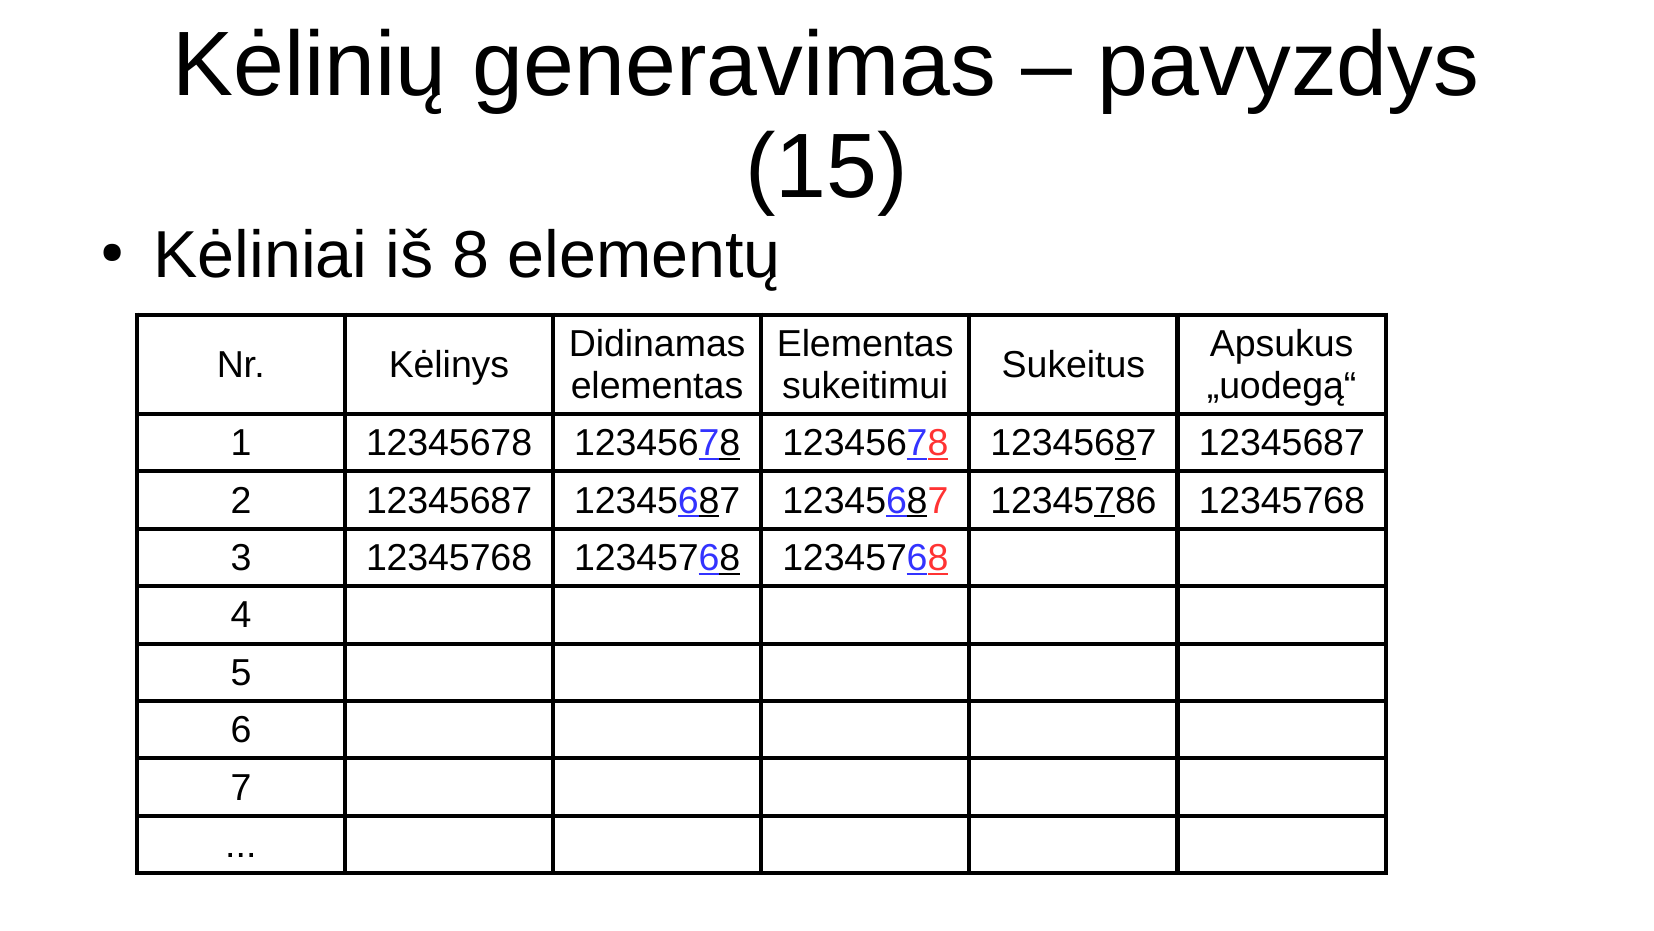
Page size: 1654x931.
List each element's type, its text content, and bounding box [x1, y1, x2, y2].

table_cell [971, 531, 1175, 584]
table_cell [1180, 531, 1384, 584]
table_cell [971, 588, 1175, 642]
table_cell [347, 818, 551, 871]
table_cell 12345687 [1180, 416, 1384, 469]
table_cell [555, 588, 759, 642]
table_cell [1180, 818, 1384, 871]
table_cell 12345678 [763, 416, 967, 469]
table_header Elementas sukeitimui [763, 317, 967, 412]
table_cell [555, 818, 759, 871]
table_cell [347, 588, 551, 642]
table_cell 3 [139, 531, 343, 584]
table_cell [1180, 646, 1384, 699]
table_header Didinamas elementas [555, 317, 759, 412]
table_cell [763, 818, 967, 871]
table_cell [347, 760, 551, 814]
table_header Apsukus „uodegą“ [1180, 317, 1384, 412]
table_cell [971, 818, 1175, 871]
table_cell [763, 646, 967, 699]
table_cell [971, 703, 1175, 756]
table_cell [971, 646, 1175, 699]
table_cell [555, 760, 759, 814]
table_cell [763, 703, 967, 756]
table_cell [763, 760, 967, 814]
table_cell 4 [139, 588, 343, 642]
table_header Nr. [139, 317, 343, 412]
table_cell 12345786 [971, 473, 1175, 527]
table_cell 12345687 [347, 473, 551, 527]
table_cell 5 [139, 646, 343, 699]
table_cell [555, 646, 759, 699]
list Kėliniai iš 8 elementų [82, 217, 1571, 757]
table_cell 12345678 [347, 416, 551, 469]
table_cell 12345687 [763, 473, 967, 527]
table_cell [555, 703, 759, 756]
table_cell 12345768 [1180, 473, 1384, 527]
table_cell 12345678 [555, 416, 759, 469]
table_header Kėlinys [347, 317, 551, 412]
table_cell 12345768 [763, 531, 967, 584]
table_cell [763, 588, 967, 642]
table_cell [971, 760, 1175, 814]
table_cell 12345687 [971, 416, 1175, 469]
title Kėlinių generavimas – pavyzdys (15) [82, 12, 1571, 217]
table_cell 12345768 [347, 531, 551, 584]
table_cell ... [139, 818, 343, 871]
table_cell 1 [139, 416, 343, 469]
table_cell 12345687 [555, 473, 759, 527]
table_cell [1180, 760, 1384, 814]
table_header Sukeitus [971, 317, 1175, 412]
table_cell [347, 646, 551, 699]
table_cell 6 [139, 703, 343, 756]
table_cell 7 [139, 760, 343, 814]
table_cell [1180, 703, 1384, 756]
table_cell [1180, 588, 1384, 642]
table_cell 12345768 [555, 531, 759, 584]
table_cell 2 [139, 473, 343, 527]
table_cell [347, 703, 551, 756]
